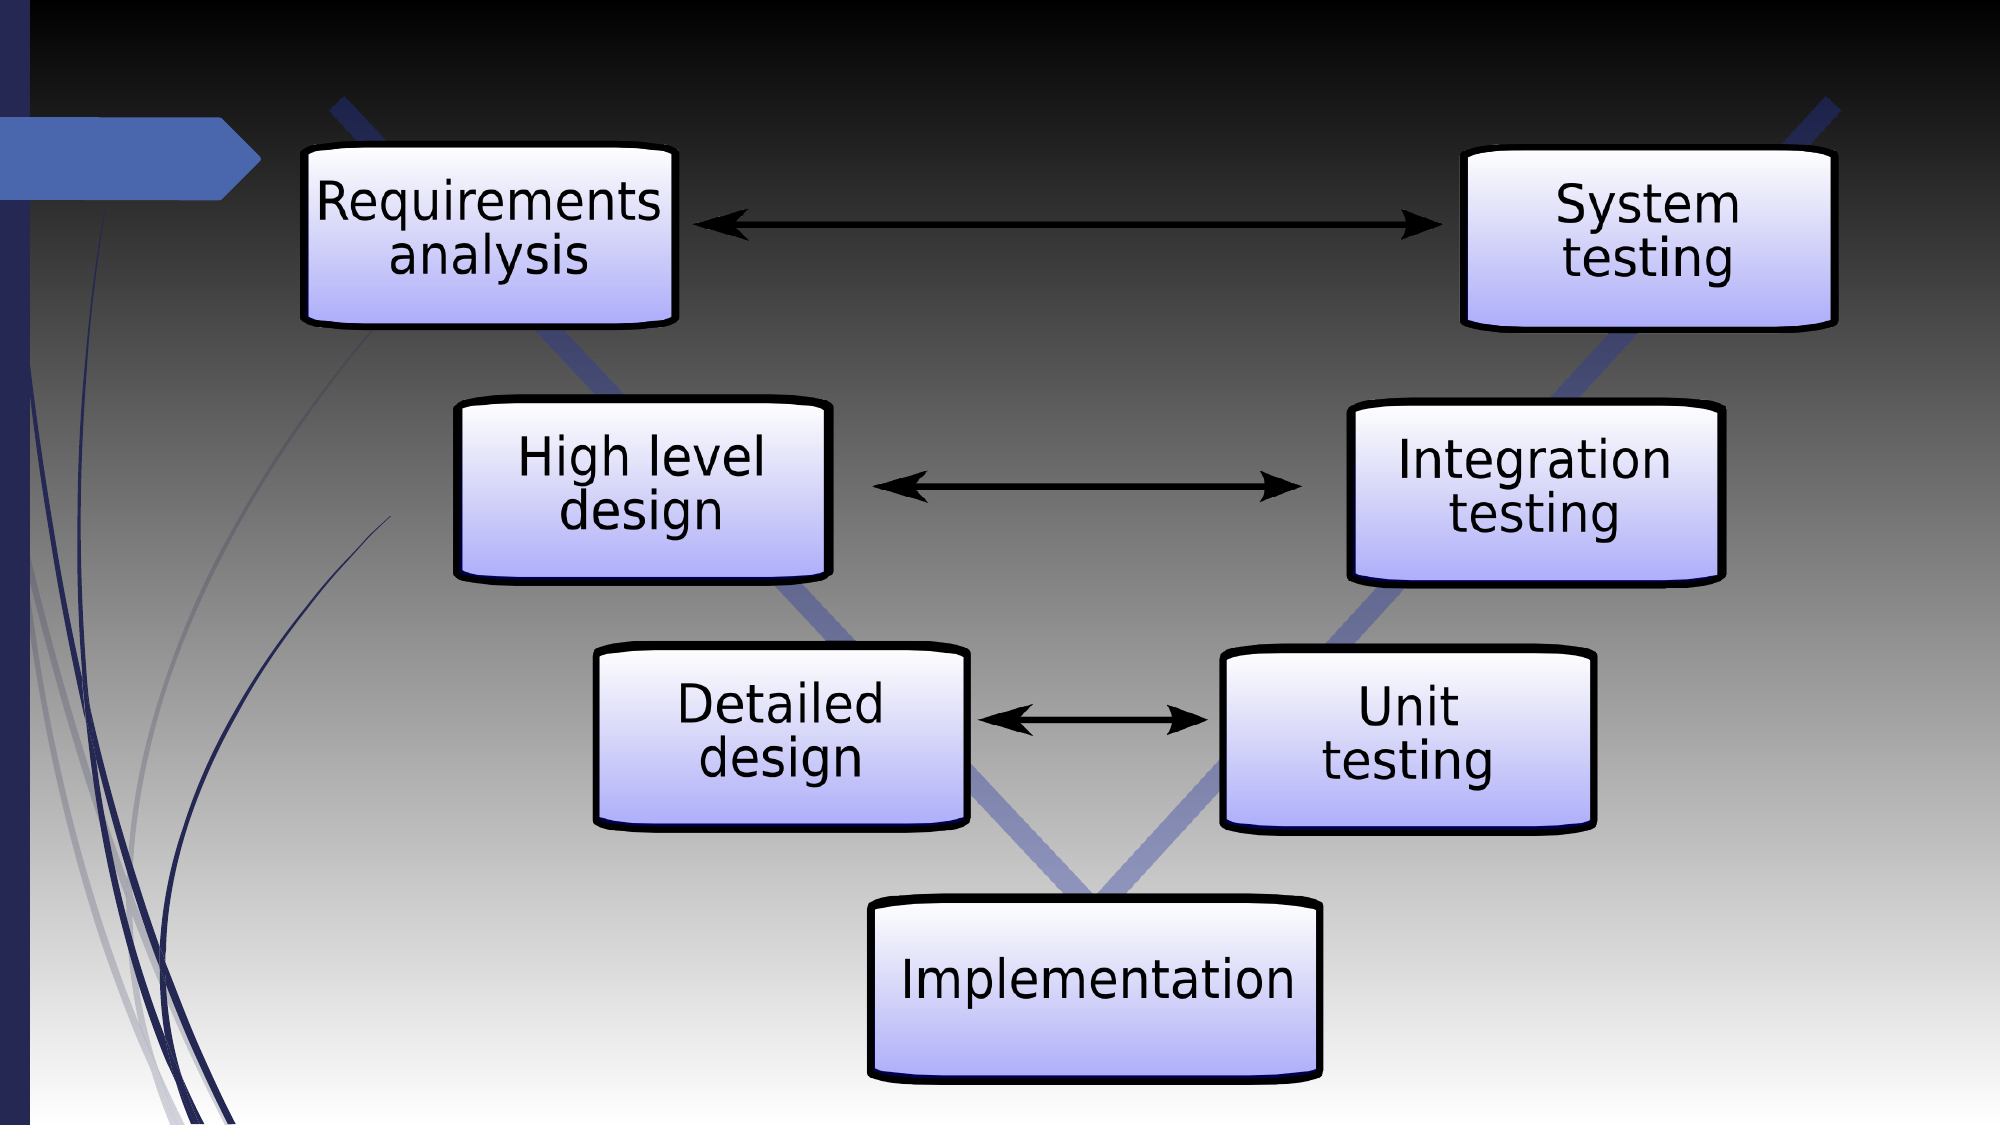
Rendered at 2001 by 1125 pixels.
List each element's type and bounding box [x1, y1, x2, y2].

picture [300, 92, 1844, 1085]
